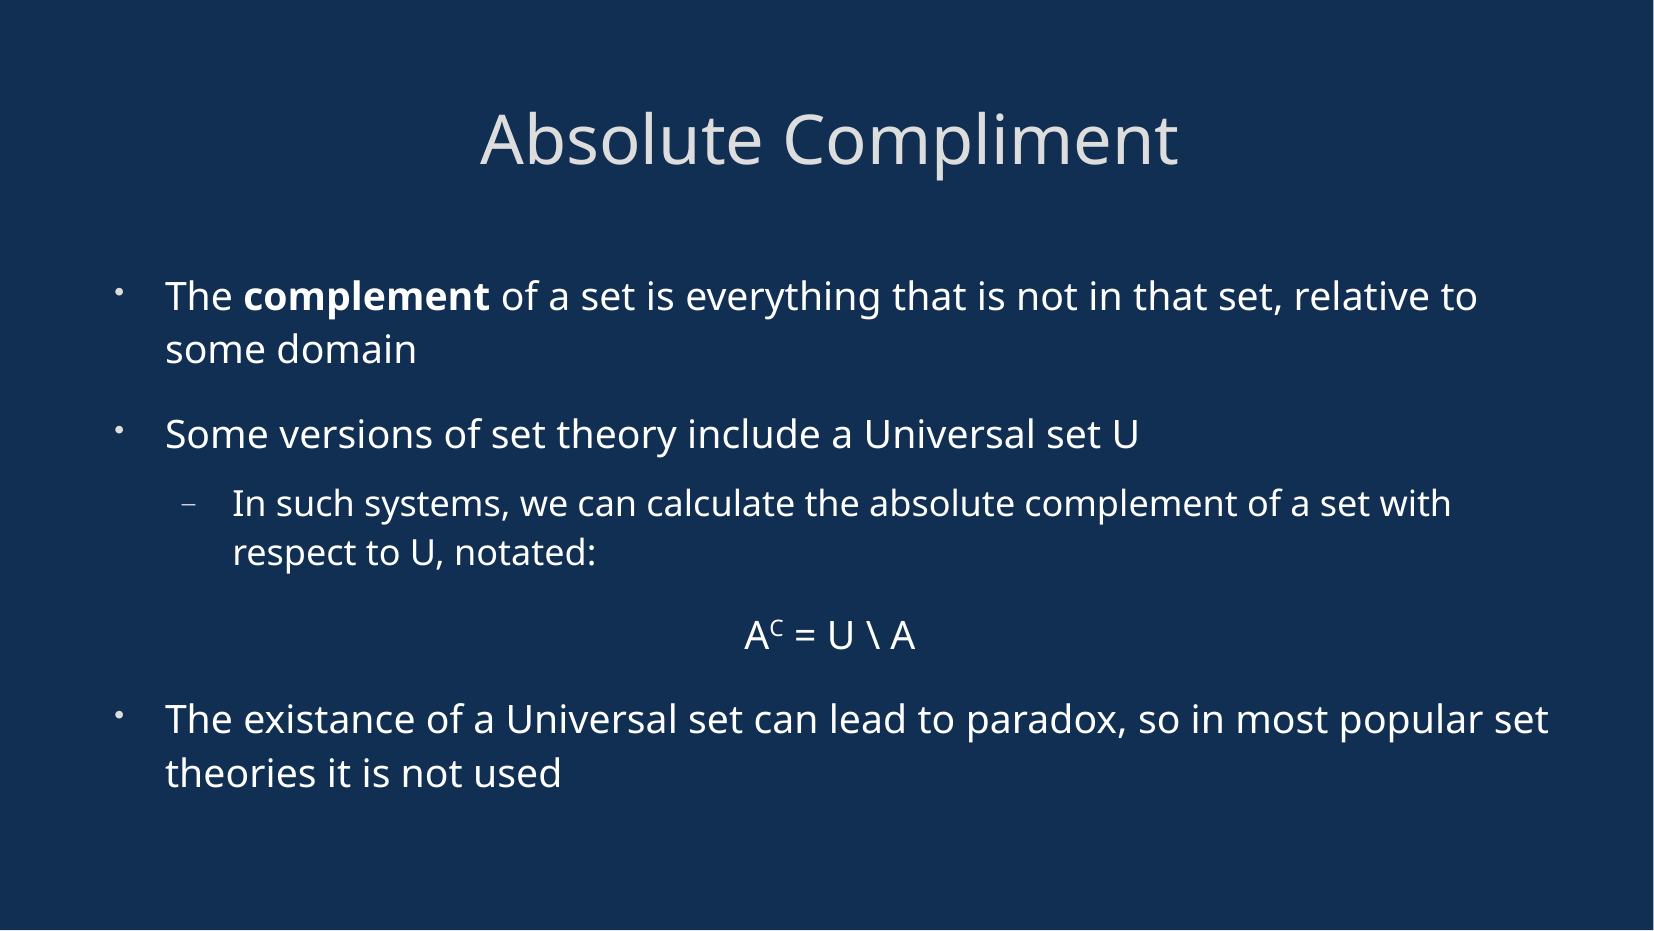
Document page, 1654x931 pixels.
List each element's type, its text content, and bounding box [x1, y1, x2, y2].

list The complement of a set is everything that is not in that set, relative to some domain Some versions of set theory include a Universal set U In such systems, we can calculate the absolute complement of a set with respect to U, notated: AC = U \ A The existance of a Universal set can lead to paradox, so in most popular set theories it is not used [97, 268, 1563, 806]
title Absolute Compliment [97, 56, 1563, 220]
